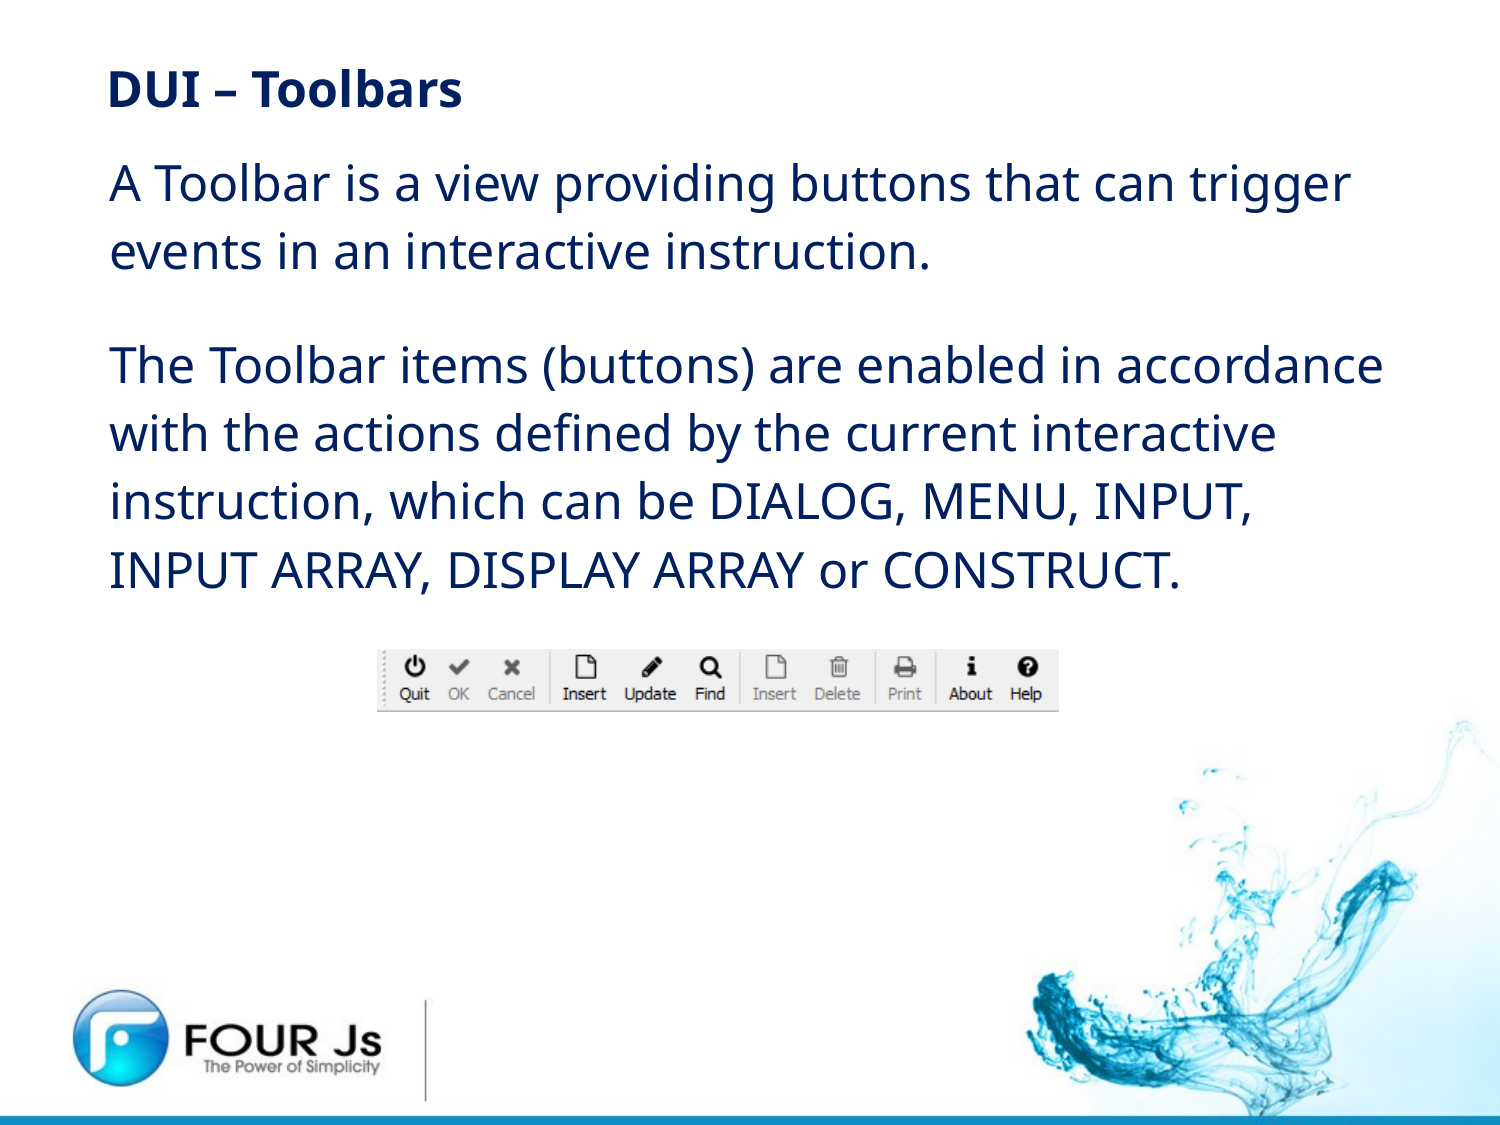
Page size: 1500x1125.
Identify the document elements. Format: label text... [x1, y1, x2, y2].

picture [0, 0, 1500, 1122]
text_box A Toolbar is a view providing buttons that can trigger events in an interactive instruction. The Toolbar items (buttons) are enabled in accordance with the actions defined by the current interactive instruction, which can be DIALOG, MENU, INPUT, INPUT ARRAY, DISPLAY ARRAY or CONSTRUCT. [94, 140, 1432, 839]
text_box [11, 145, 1347, 922]
title DUI – Toolbars [106, 35, 1388, 140]
